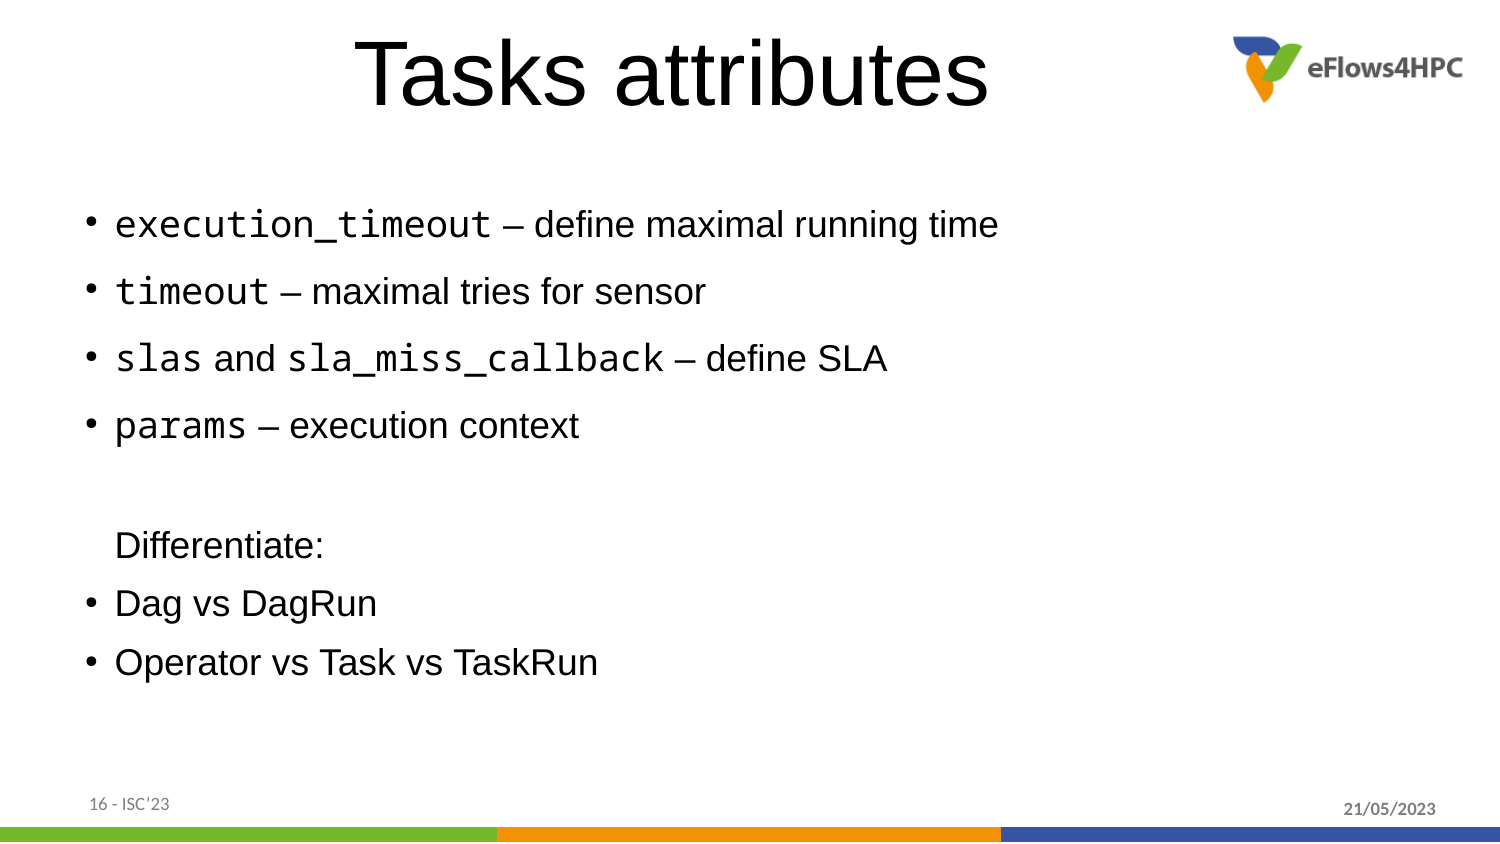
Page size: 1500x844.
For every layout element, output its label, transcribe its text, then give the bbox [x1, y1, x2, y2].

list execution_timeout – define maximal running time timeout – maximal tries for sensor slas and sla_miss_callback – define SLA params – execution context Differentiate: Dag vs DagRun Operator vs Task vs TaskRun [75, 197, 1425, 687]
title Tasks attributes [134, 22, 1212, 126]
picture [1212, 23, 1487, 122]
